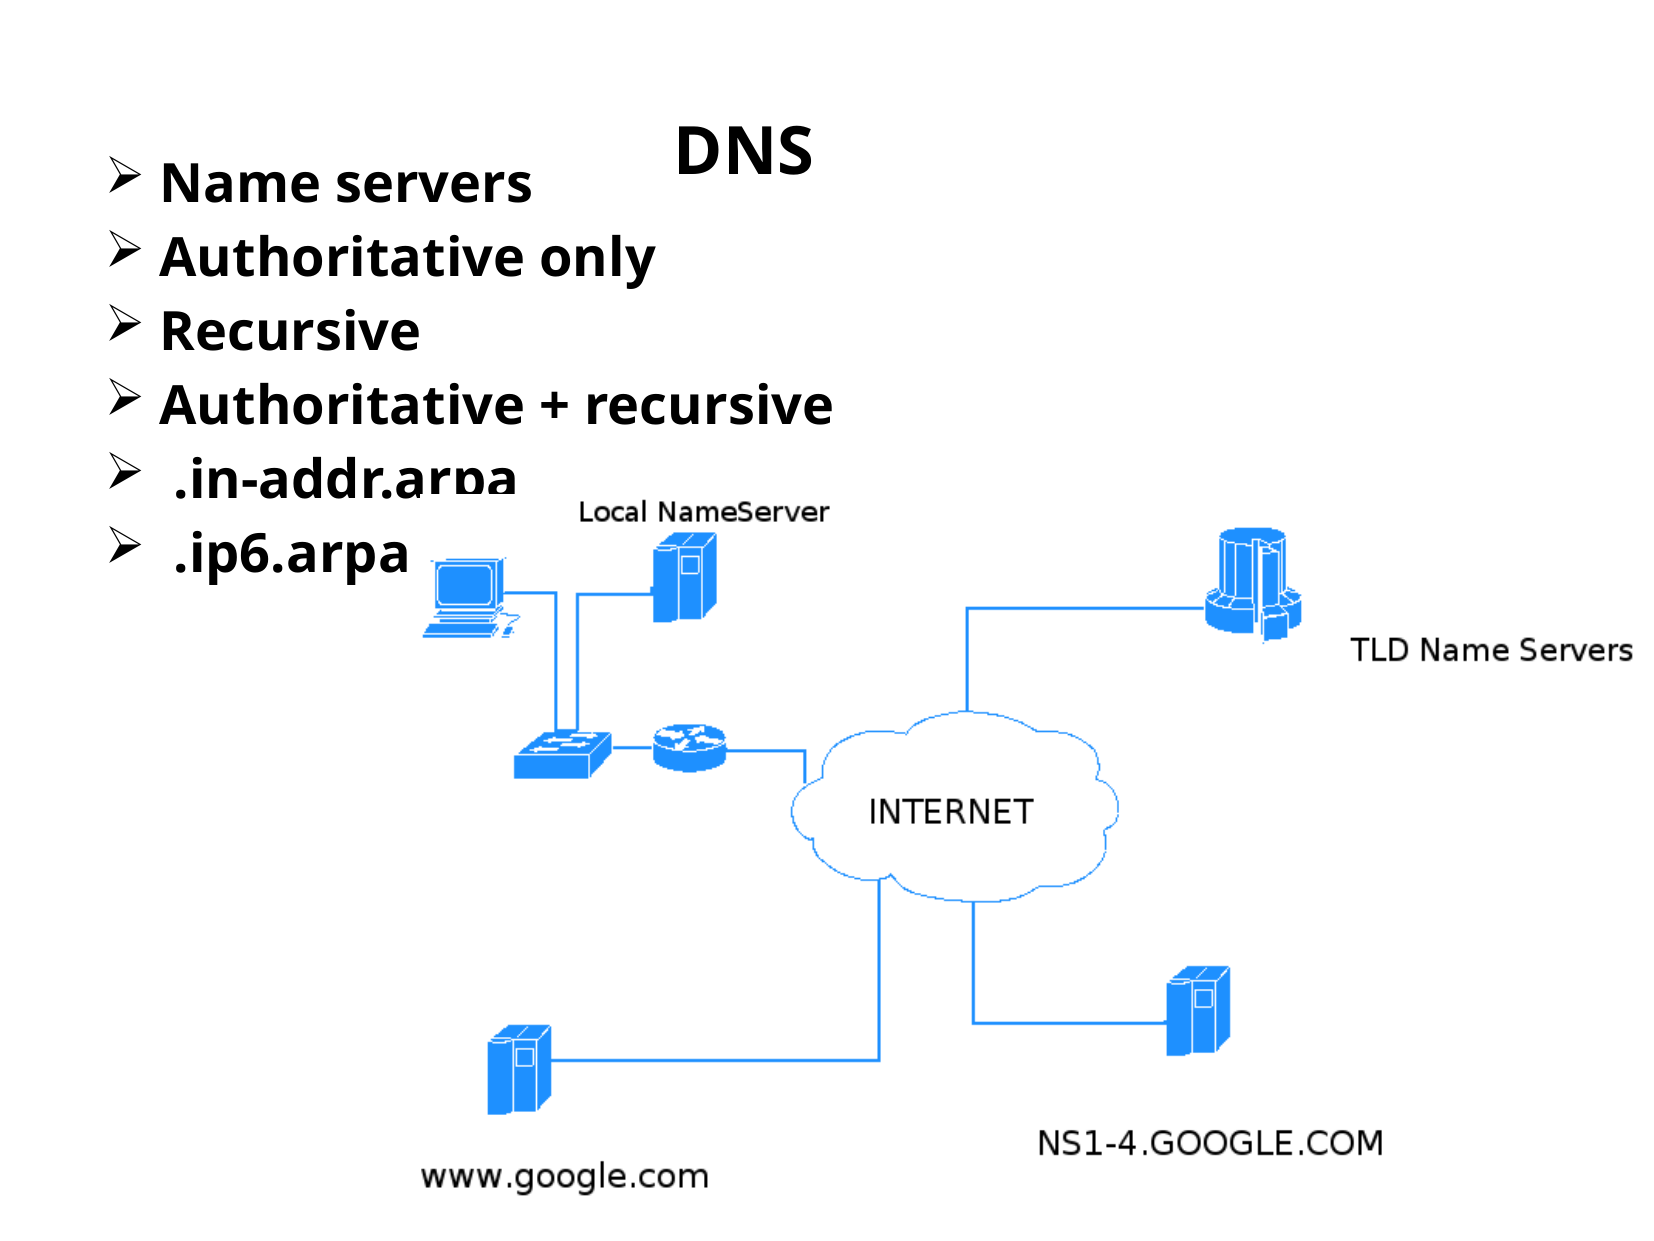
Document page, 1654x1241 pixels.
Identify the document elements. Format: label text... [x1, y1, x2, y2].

text_box Name servers Authoritative only Recursive Authoritative + recursive .in-addr.arpa .ip6.arpa [90, 137, 836, 534]
title DNS [0, 49, 1489, 257]
picture [420, 495, 1634, 1211]
